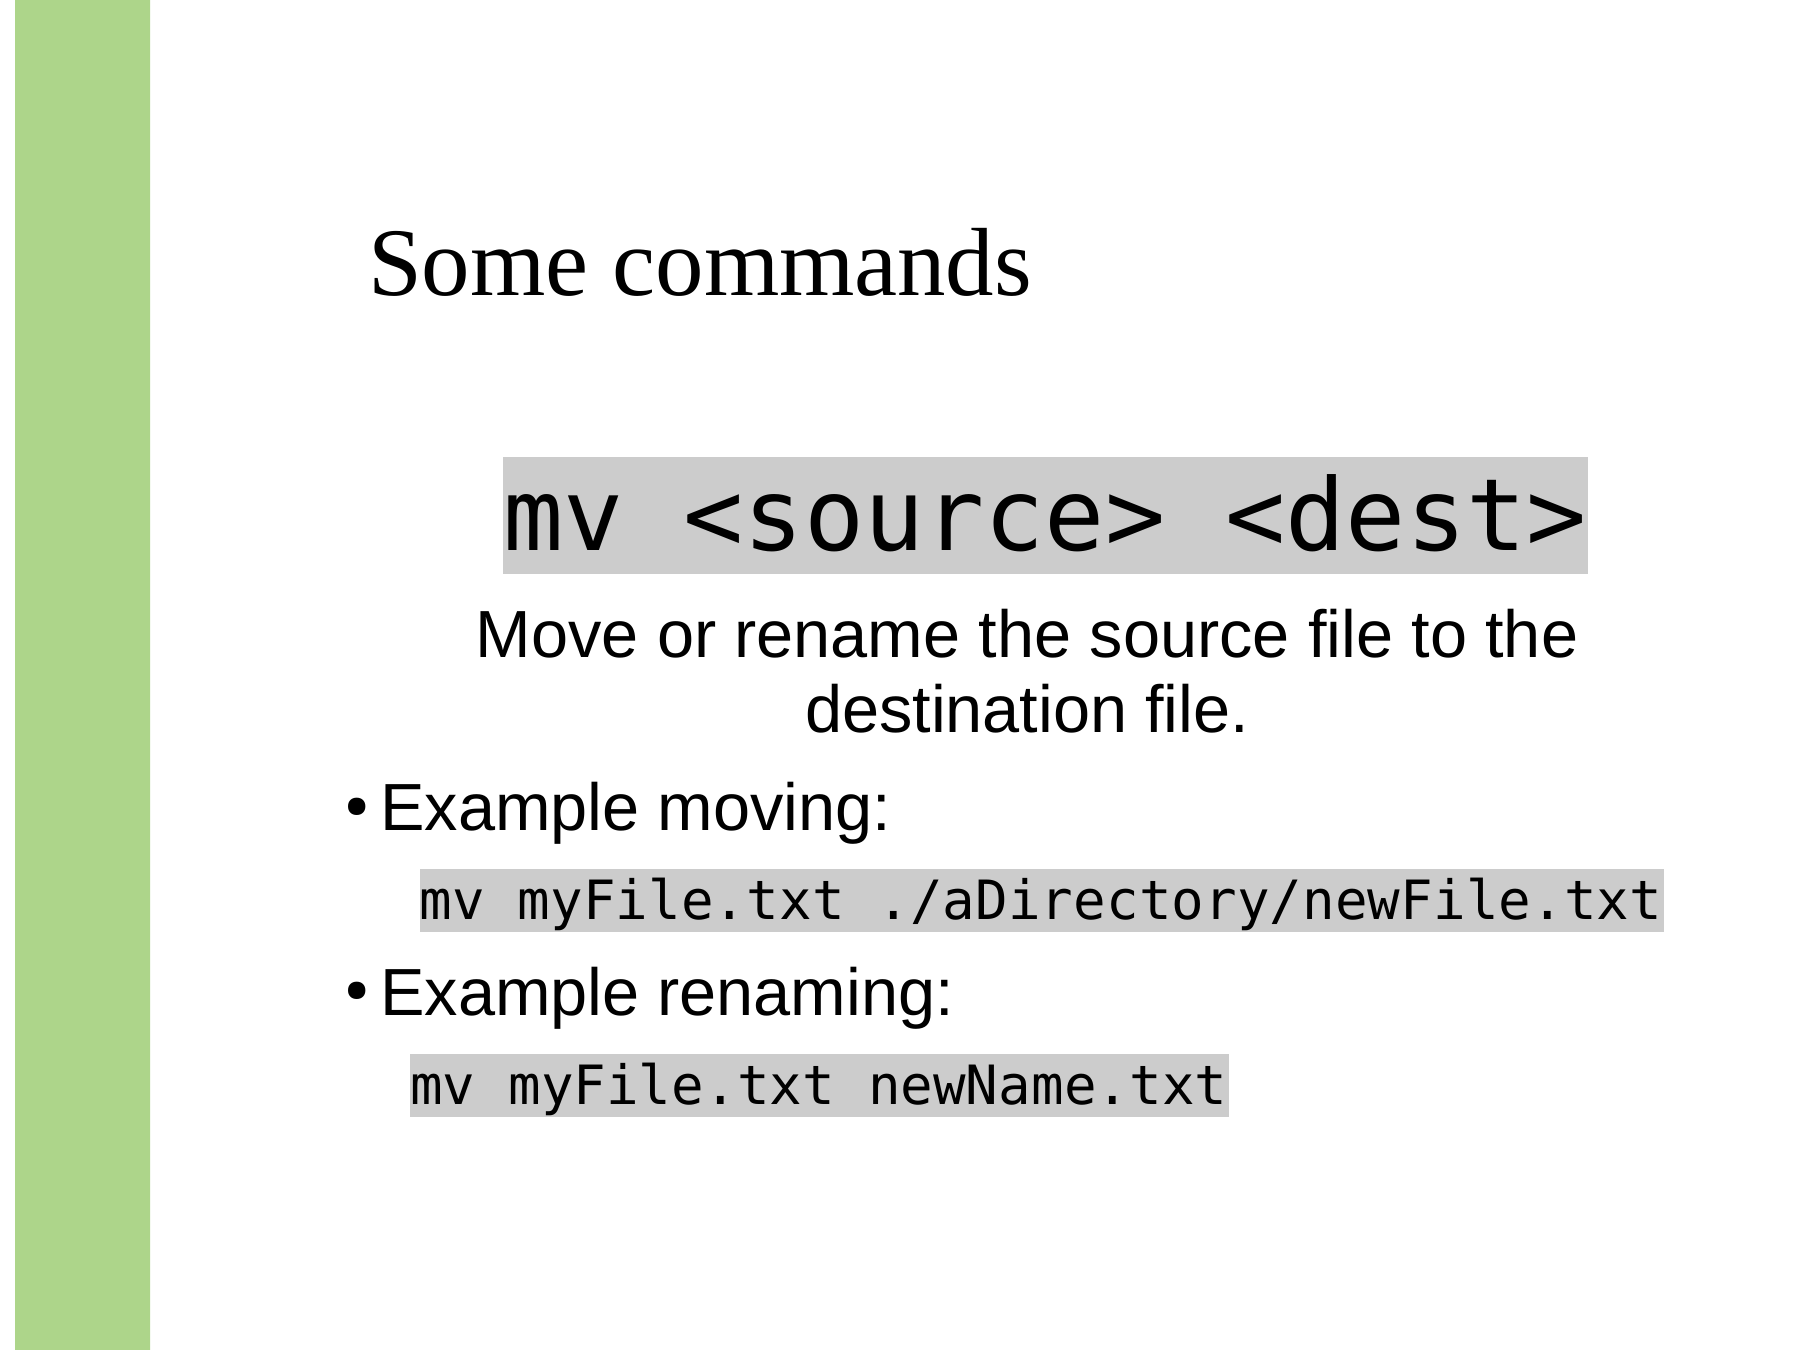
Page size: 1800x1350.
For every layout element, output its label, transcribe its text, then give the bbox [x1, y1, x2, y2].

text_box mv <source> <dest> Move or rename the source file to the destination file. Example moving: mv myFile.txt ./aDirectory/newFile.txt Example renaming: mv myFile.txt newName.txt [330, 449, 1726, 1277]
subtitle Some commands [368, 101, 1531, 424]
